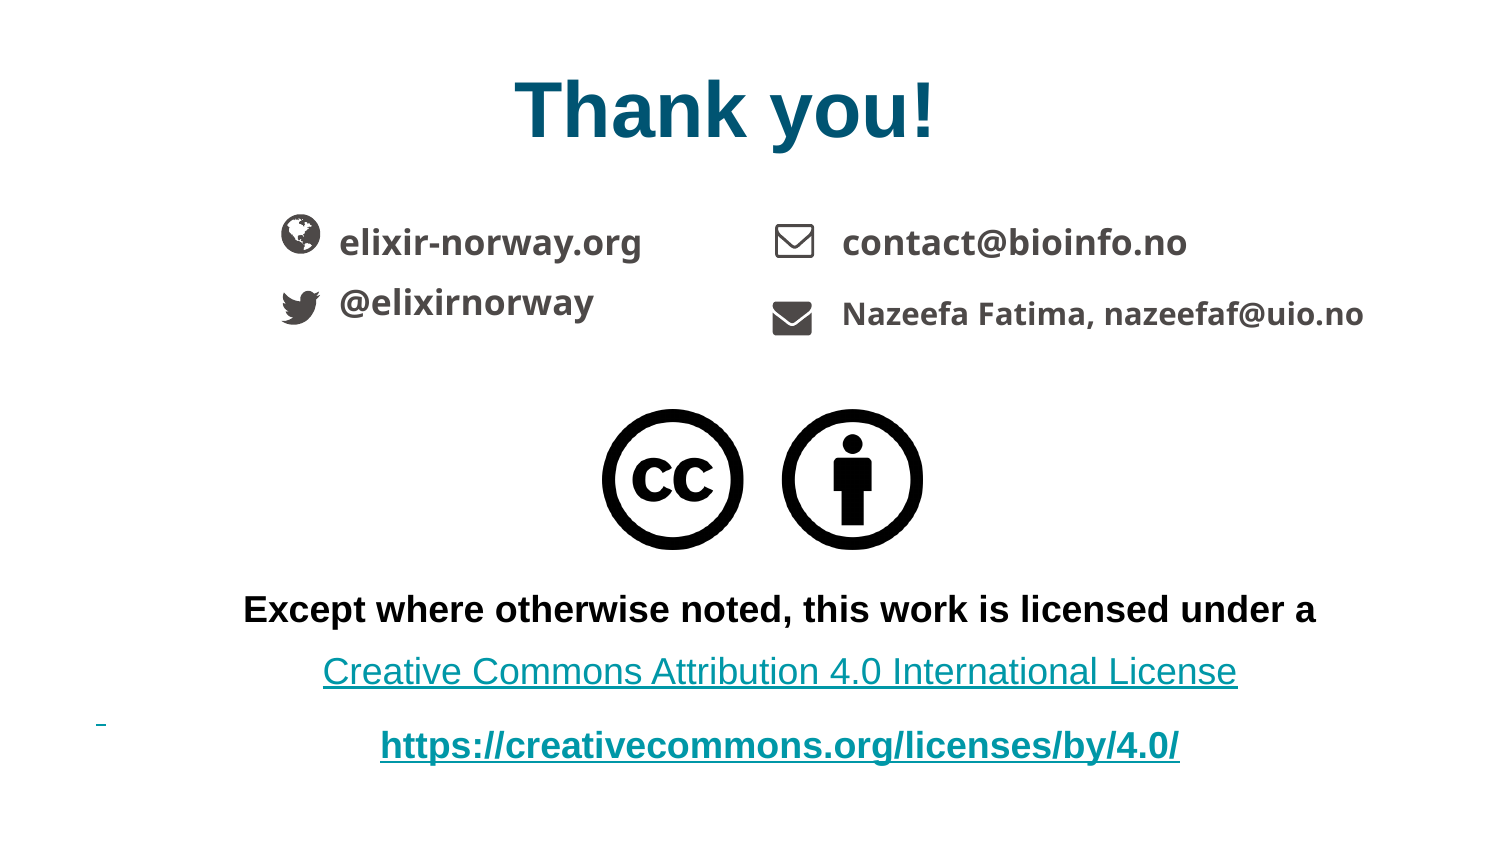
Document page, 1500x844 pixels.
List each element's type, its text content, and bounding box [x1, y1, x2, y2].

text_box @elixirnorway [328, 274, 913, 341]
text_box elixir-norway.org [328, 214, 830, 268]
text_box [775, 224, 815, 258]
text_box [772, 312, 812, 336]
picture [602, 409, 923, 551]
text_box contact@bioinfo.no [830, 214, 1416, 268]
text_box Except where otherwise noted, this work is licensed under a Creative Commons Attribution 4.0 International License https://creativecommons.org/licenses/by/4.0/ [81, 575, 1479, 788]
text_box [281, 290, 321, 325]
text_box [772, 301, 812, 324]
text_box Nazeefa Fatima, nazeefaf@uio.no [830, 289, 1416, 355]
title Thank you! [57, 58, 1395, 168]
text_box [281, 214, 321, 254]
